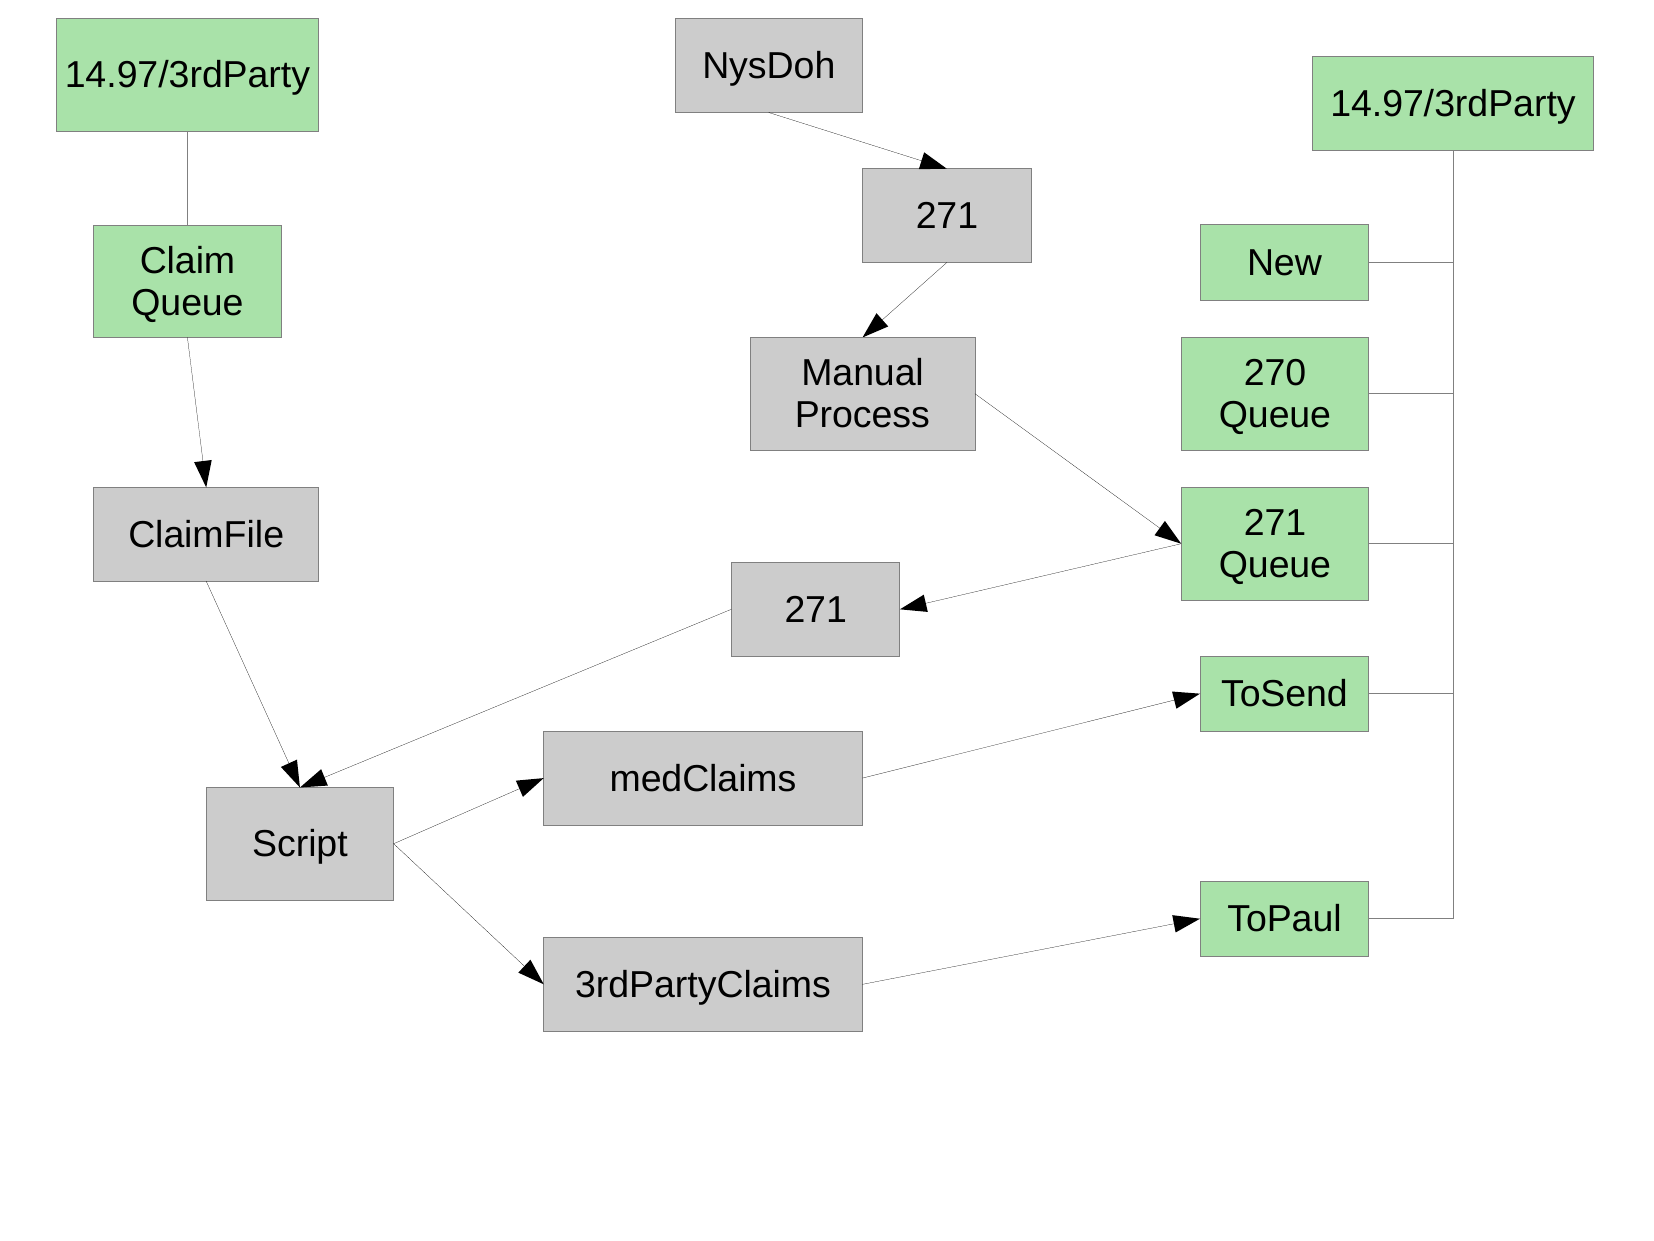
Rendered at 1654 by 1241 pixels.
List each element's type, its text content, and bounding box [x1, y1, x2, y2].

text_box 14.97/3rdParty [56, 18, 319, 132]
text_box Manual Process [750, 337, 976, 451]
text_box 14.97/3rdParty [1312, 56, 1594, 151]
text_box Script [206, 787, 394, 901]
text_box medClaims [543, 731, 863, 826]
text_box ToPaul [1200, 881, 1369, 957]
text_box ClaimFile [93, 487, 319, 582]
text_box 270 Queue [1181, 337, 1369, 451]
text_box NysDoh [675, 18, 863, 113]
text_box 271 [731, 562, 900, 657]
text_box New [1200, 224, 1369, 301]
text_box 271 [862, 168, 1032, 263]
text_box 3rdPartyClaims [543, 937, 863, 1032]
text_box Claim Queue [93, 225, 282, 338]
text_box ToSend [1200, 656, 1369, 732]
text_box 271 Queue [1181, 487, 1369, 601]
